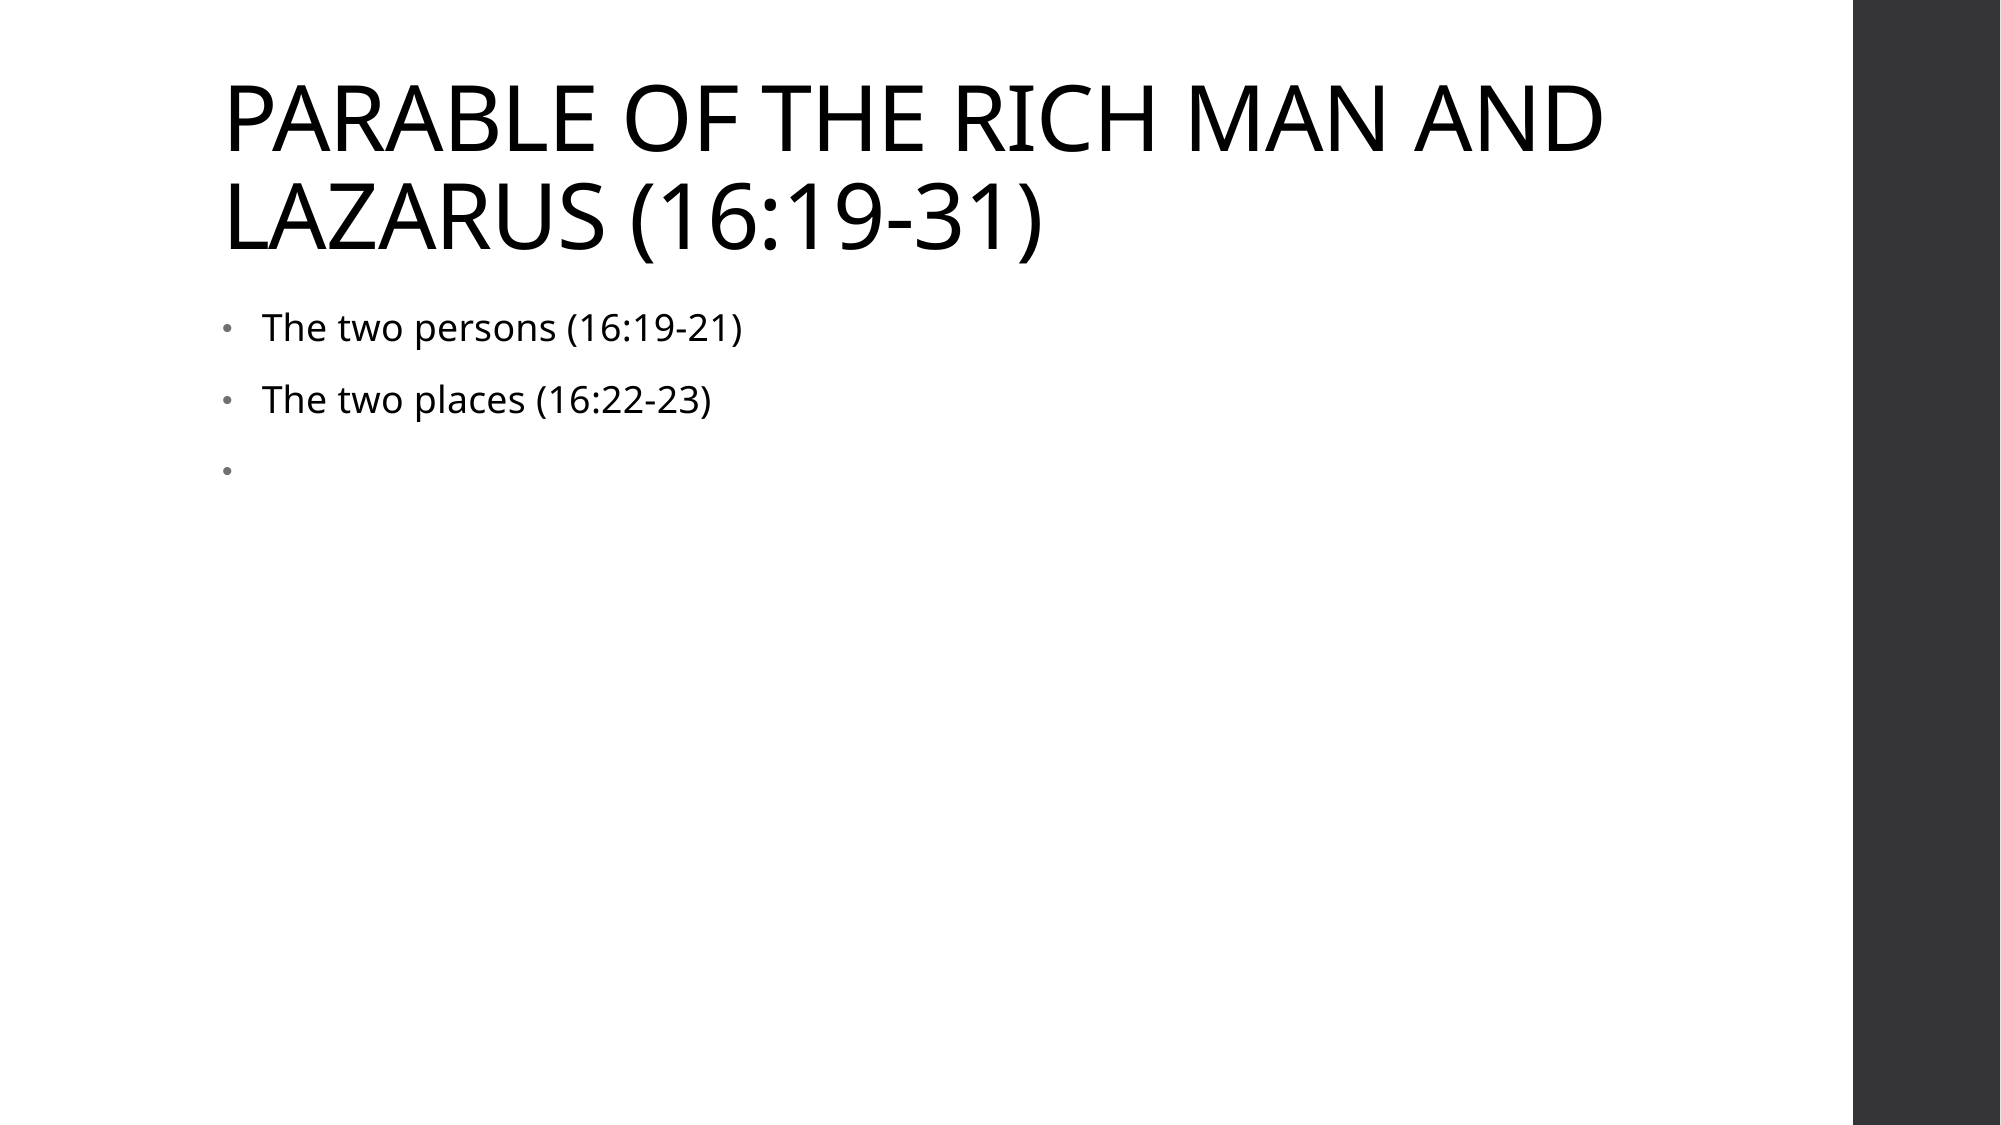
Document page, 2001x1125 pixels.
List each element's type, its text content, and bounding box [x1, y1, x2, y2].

list The two persons (16:19-21) The two places (16:22-23) [206, 299, 1617, 1014]
title PARABLE OF THE RICH MAN AND LAZARUS (16:19-31) [206, 60, 1797, 278]
